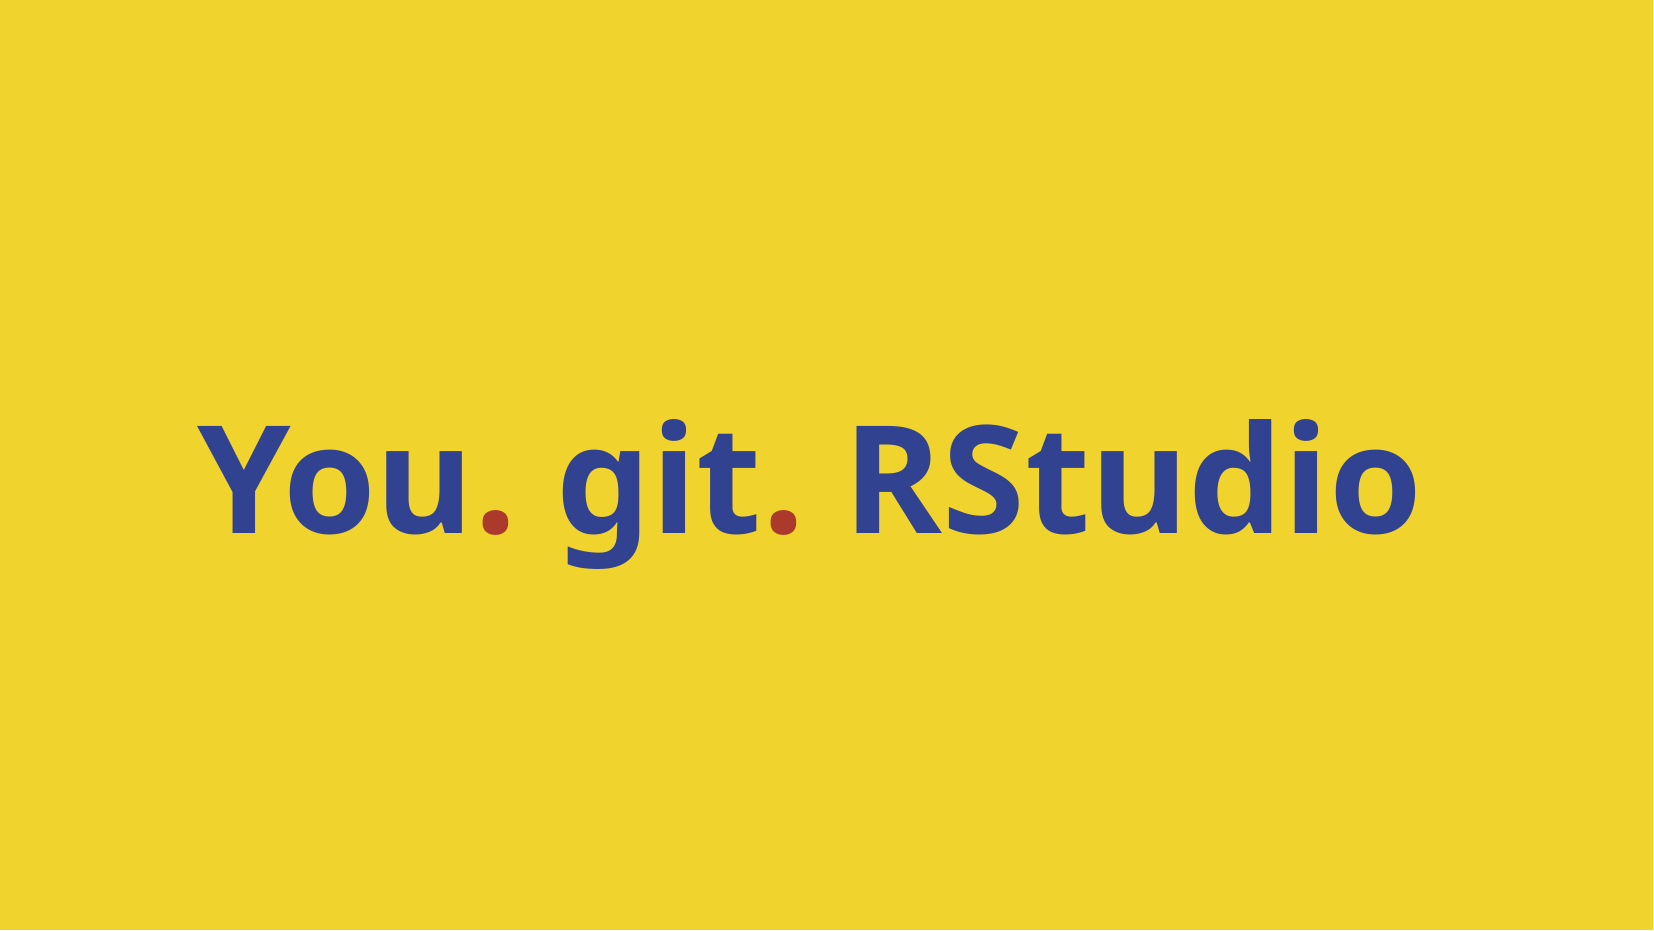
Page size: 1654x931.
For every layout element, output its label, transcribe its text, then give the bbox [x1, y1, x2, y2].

text_box You. git. RStudio [182, 366, 1471, 564]
